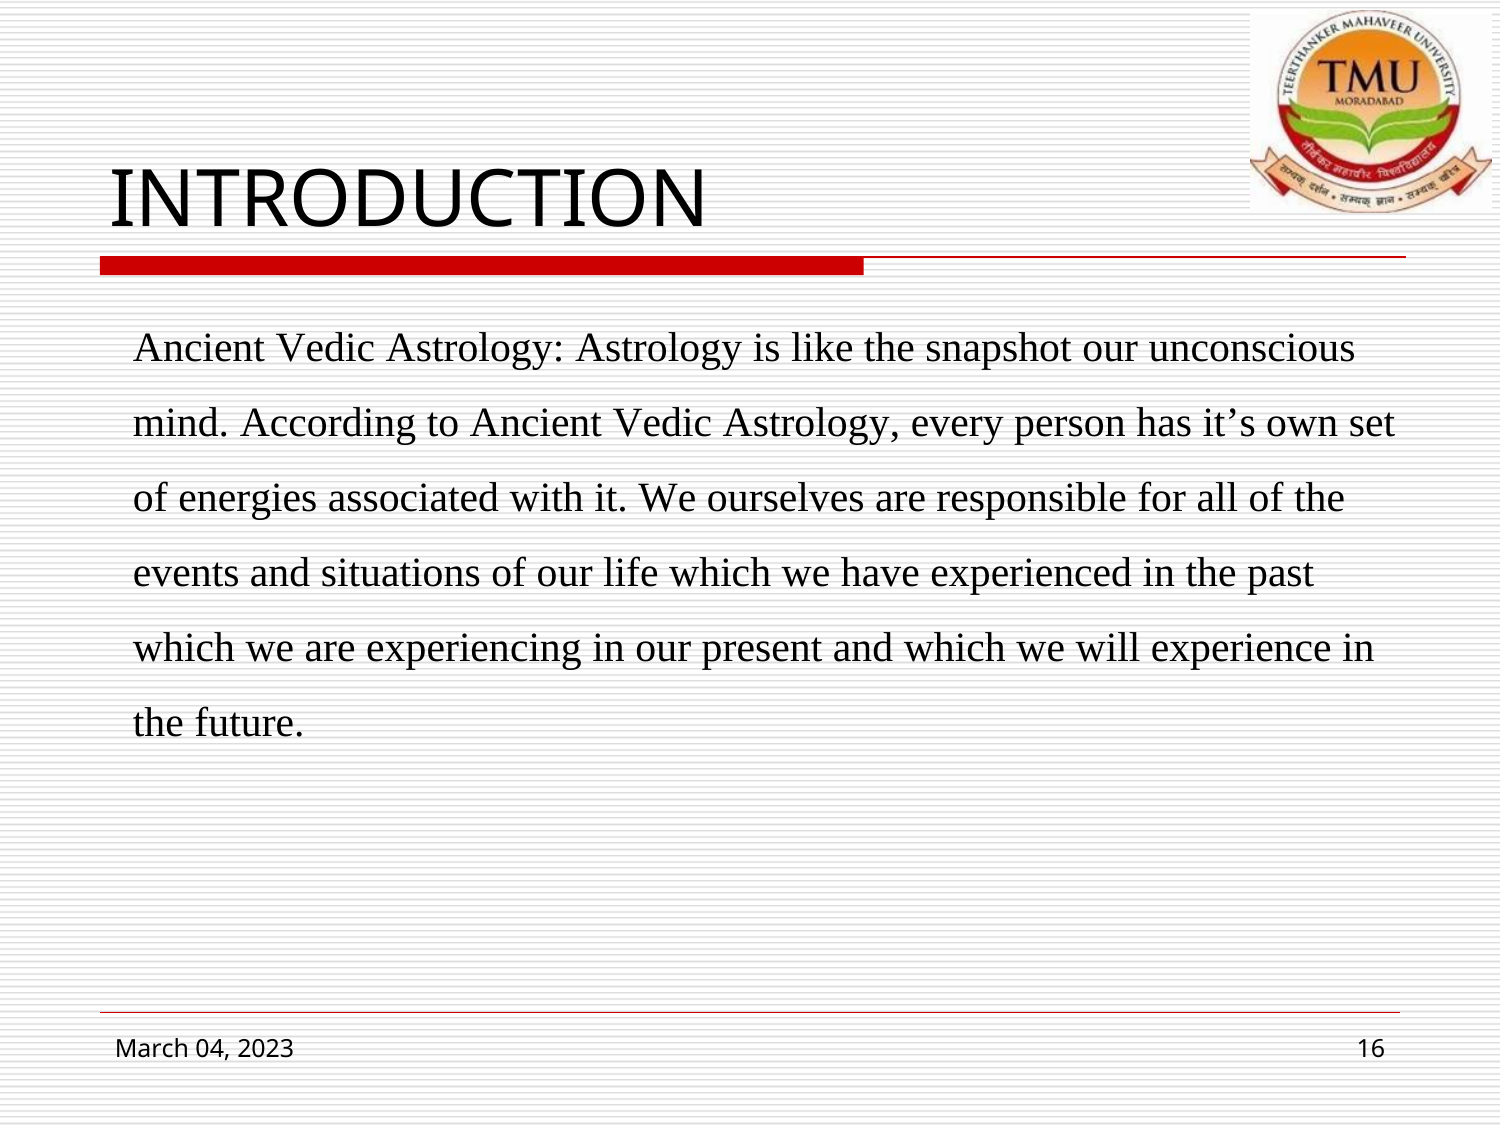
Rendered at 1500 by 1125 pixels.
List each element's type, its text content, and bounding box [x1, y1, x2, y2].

list Ancient Vedic Astrology: Astrology is like the snapshot our unconscious mind. According to Ancient Vedic Astrology, every person has it’s own set of energies associated with it. We ourselves are responsible for all of the events and situations of our life which we have experienced in the past which we are experiencing in our present and which we will experience in the future. [117, 287, 1426, 1038]
text_box March 04, 2023 [99, 1024, 426, 1103]
picture [0, 0, 1500, 1125]
text_box <number> [1074, 1024, 1401, 1103]
title INTRODUCTION [94, 50, 1407, 250]
